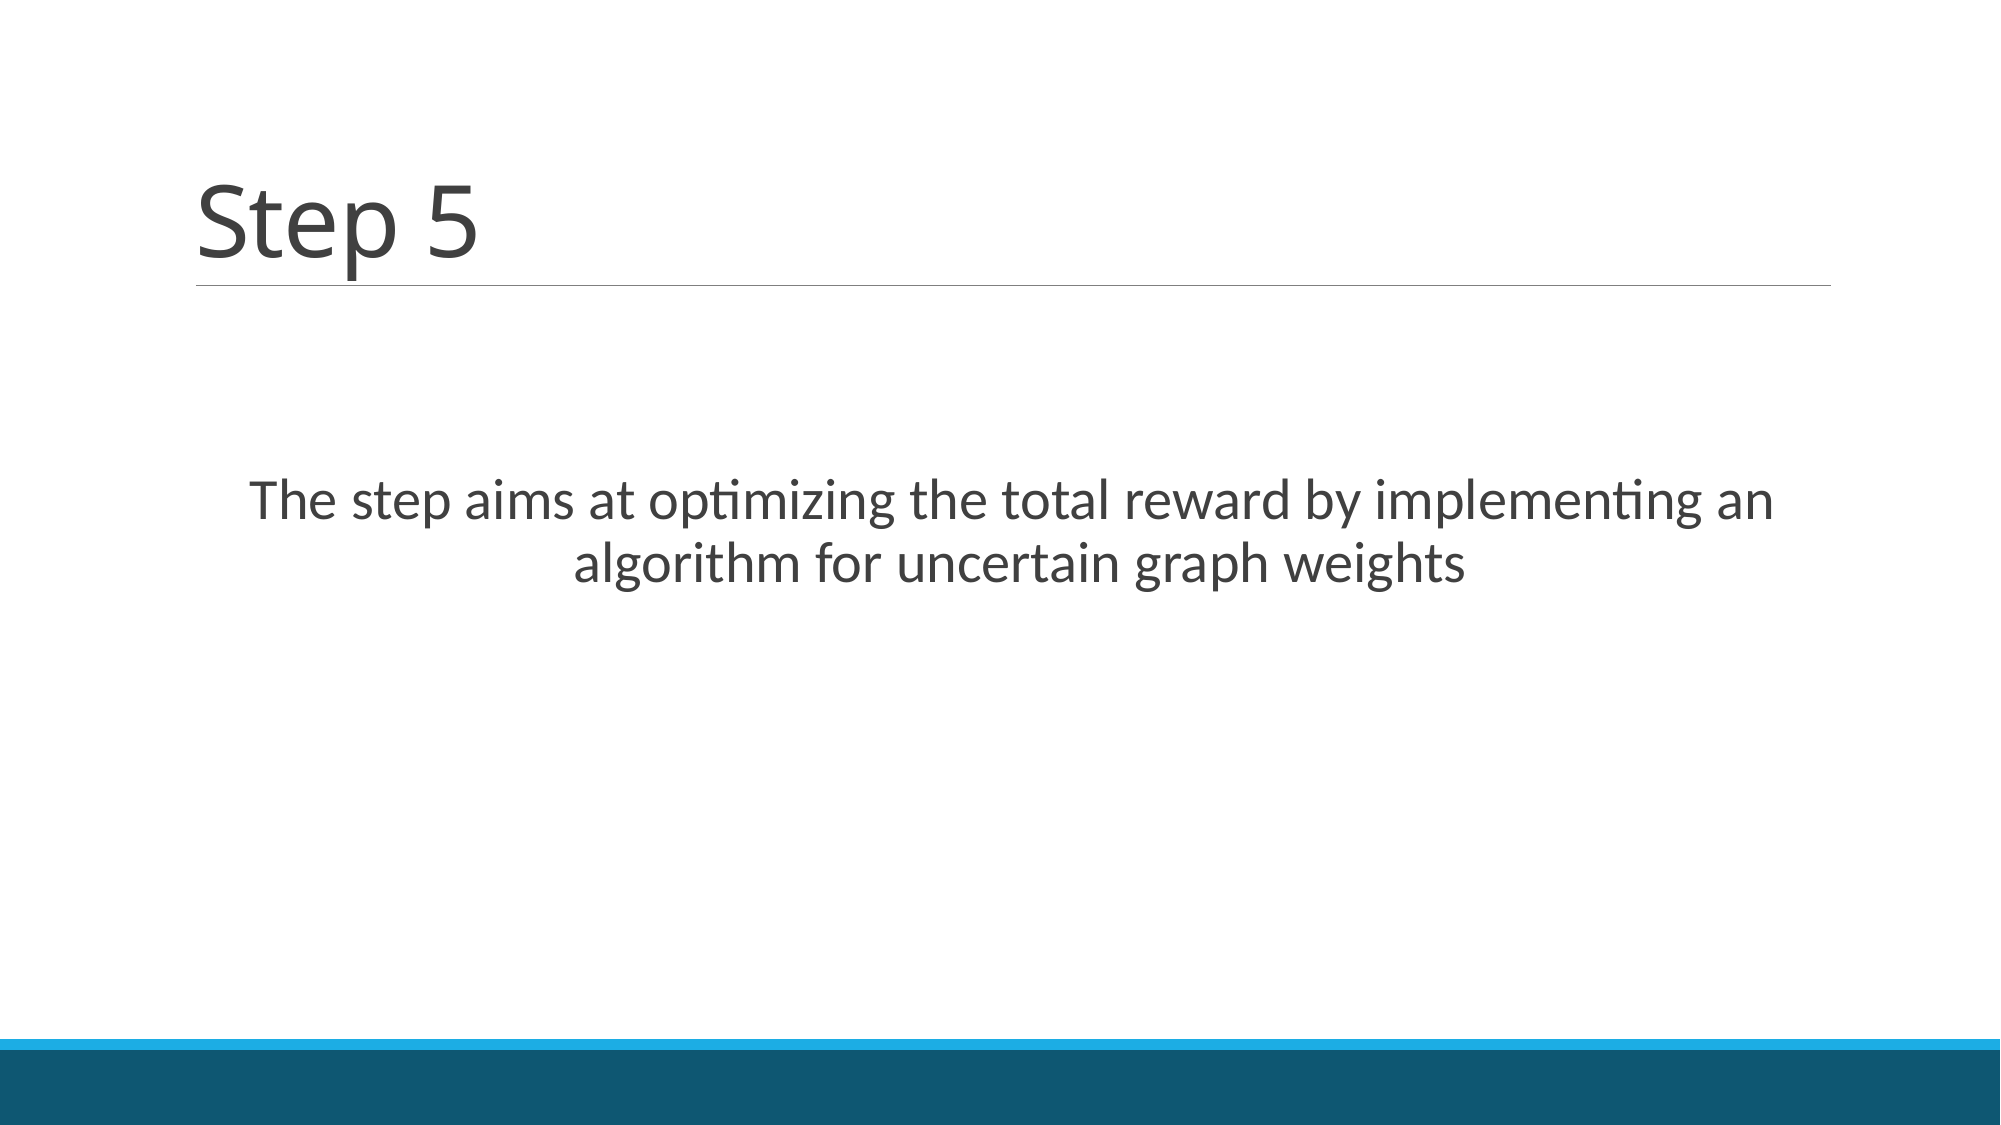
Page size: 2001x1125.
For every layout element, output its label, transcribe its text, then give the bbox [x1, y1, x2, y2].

list The step aims at optimizing the total reward by implementing an algorithm for uncertain graph weights [180, 462, 1831, 963]
title Step 5 [180, 47, 1831, 286]
